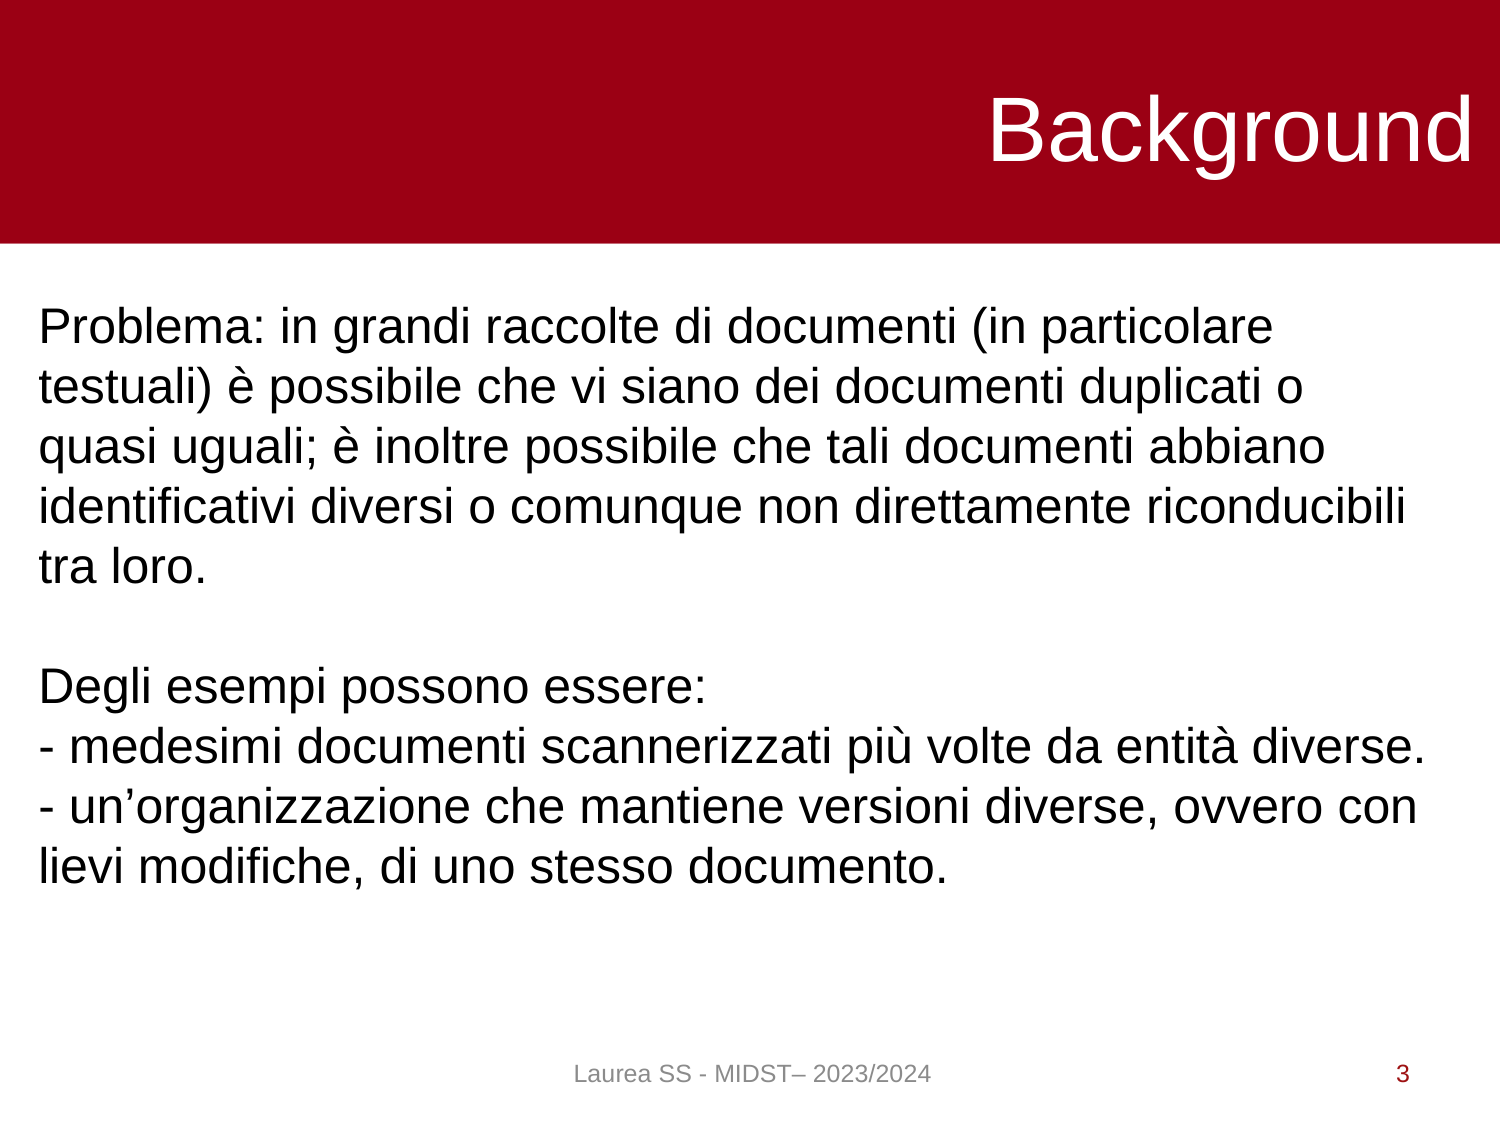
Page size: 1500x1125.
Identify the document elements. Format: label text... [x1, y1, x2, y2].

slide_number <numero> [1074, 1042, 1425, 1103]
title Background [66, 16, 1492, 233]
footer Laurea SS - MIDST– 2023/2024 [459, 1042, 1047, 1103]
text_box Problema: in grandi raccolte di documenti (in particolare testuali) è possibile che vi siano dei documenti duplicati o quasi uguali; è inoltre possibile che tali documenti abbiano identificativi diversi o comunque non direttamente riconducibili tra loro. Degli esempi possono essere: - medesimi documenti scannerizzati più volte da entità diverse. - un’organizzazione che mantiene versioni diverse, ovvero con lievi modifiche, di uno stesso documento. [23, 286, 1449, 962]
